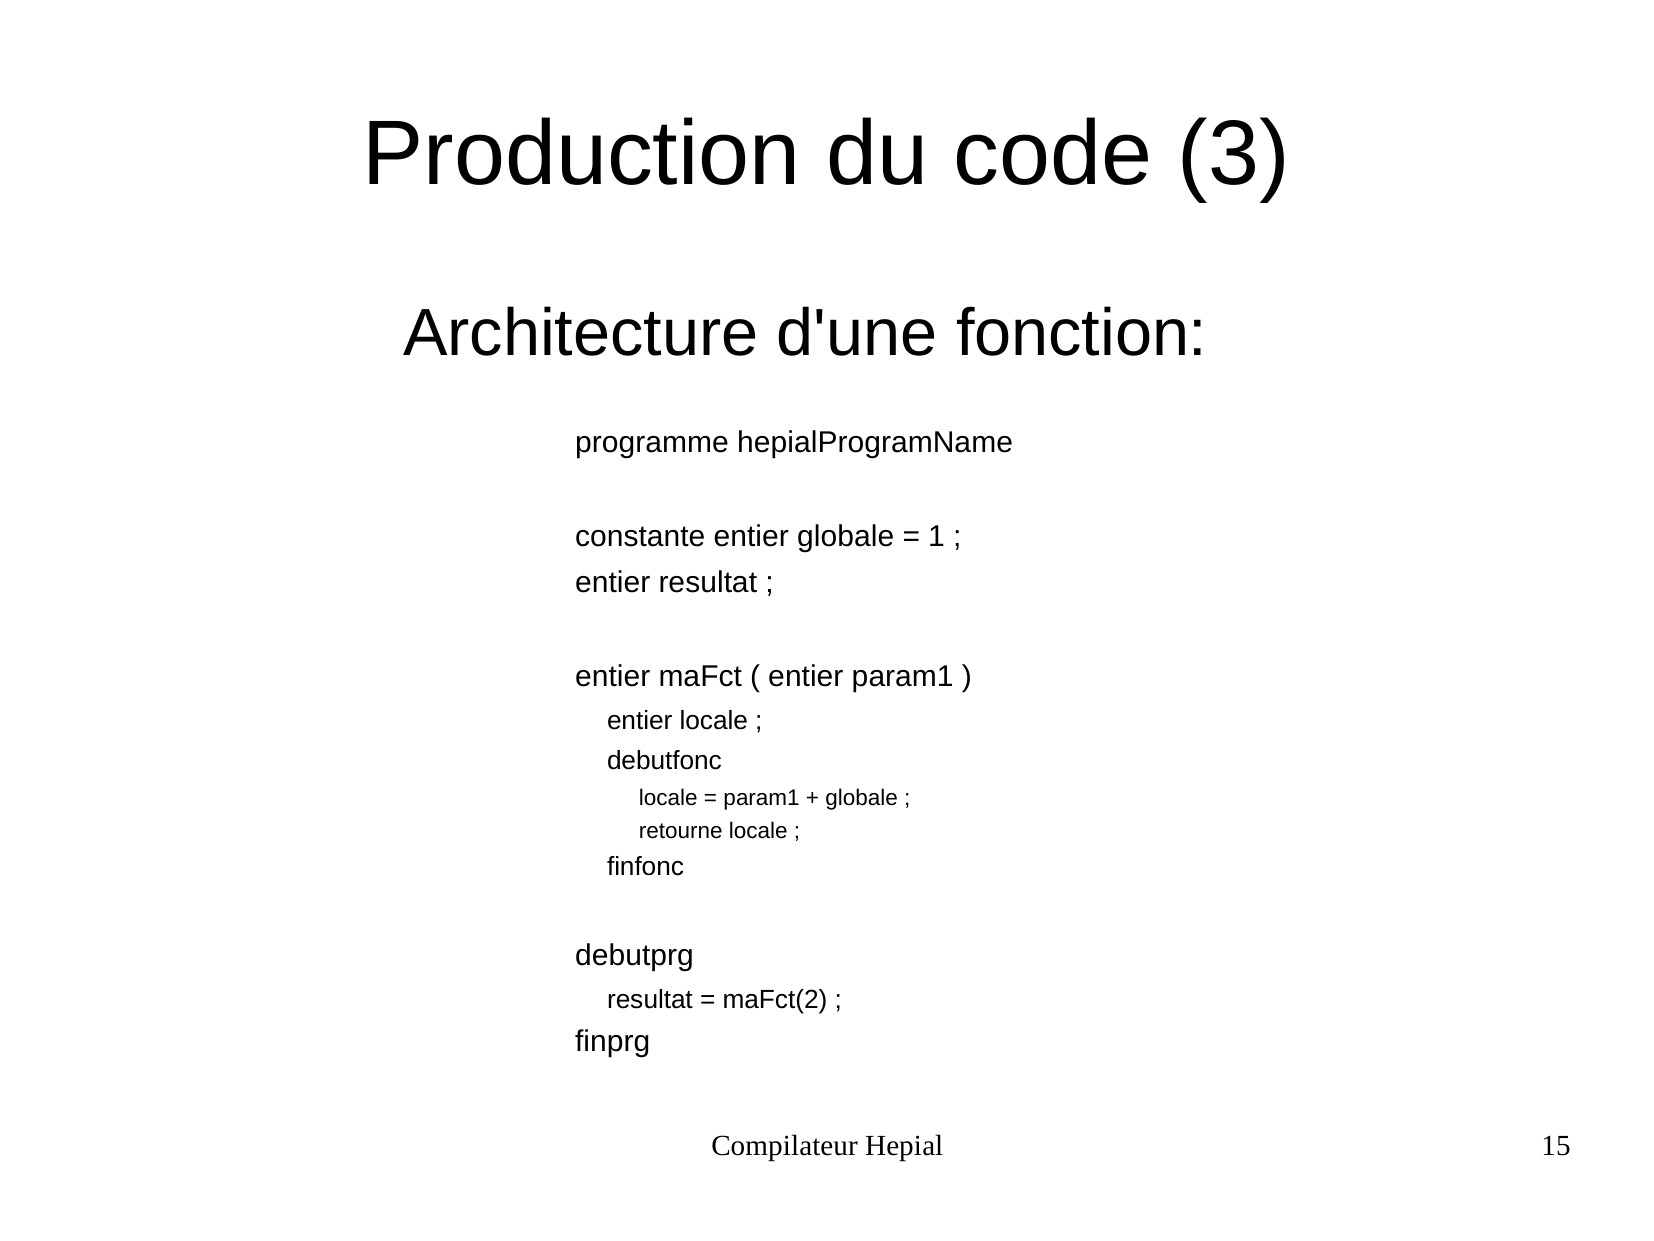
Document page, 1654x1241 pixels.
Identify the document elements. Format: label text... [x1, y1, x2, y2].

list Architecture d'une fonction: [141, 295, 1418, 390]
title Production du code (3) [82, 49, 1571, 257]
list programme hepialProgramName constante entier globale = 1 ; entier resultat ; entier maFct ( entier param1 ) entier locale ; debutfonc locale = param1 + globale ; retourne locale ; finfonc debutprg resultat = maFct(2) ; finprg [543, 425, 1099, 1063]
